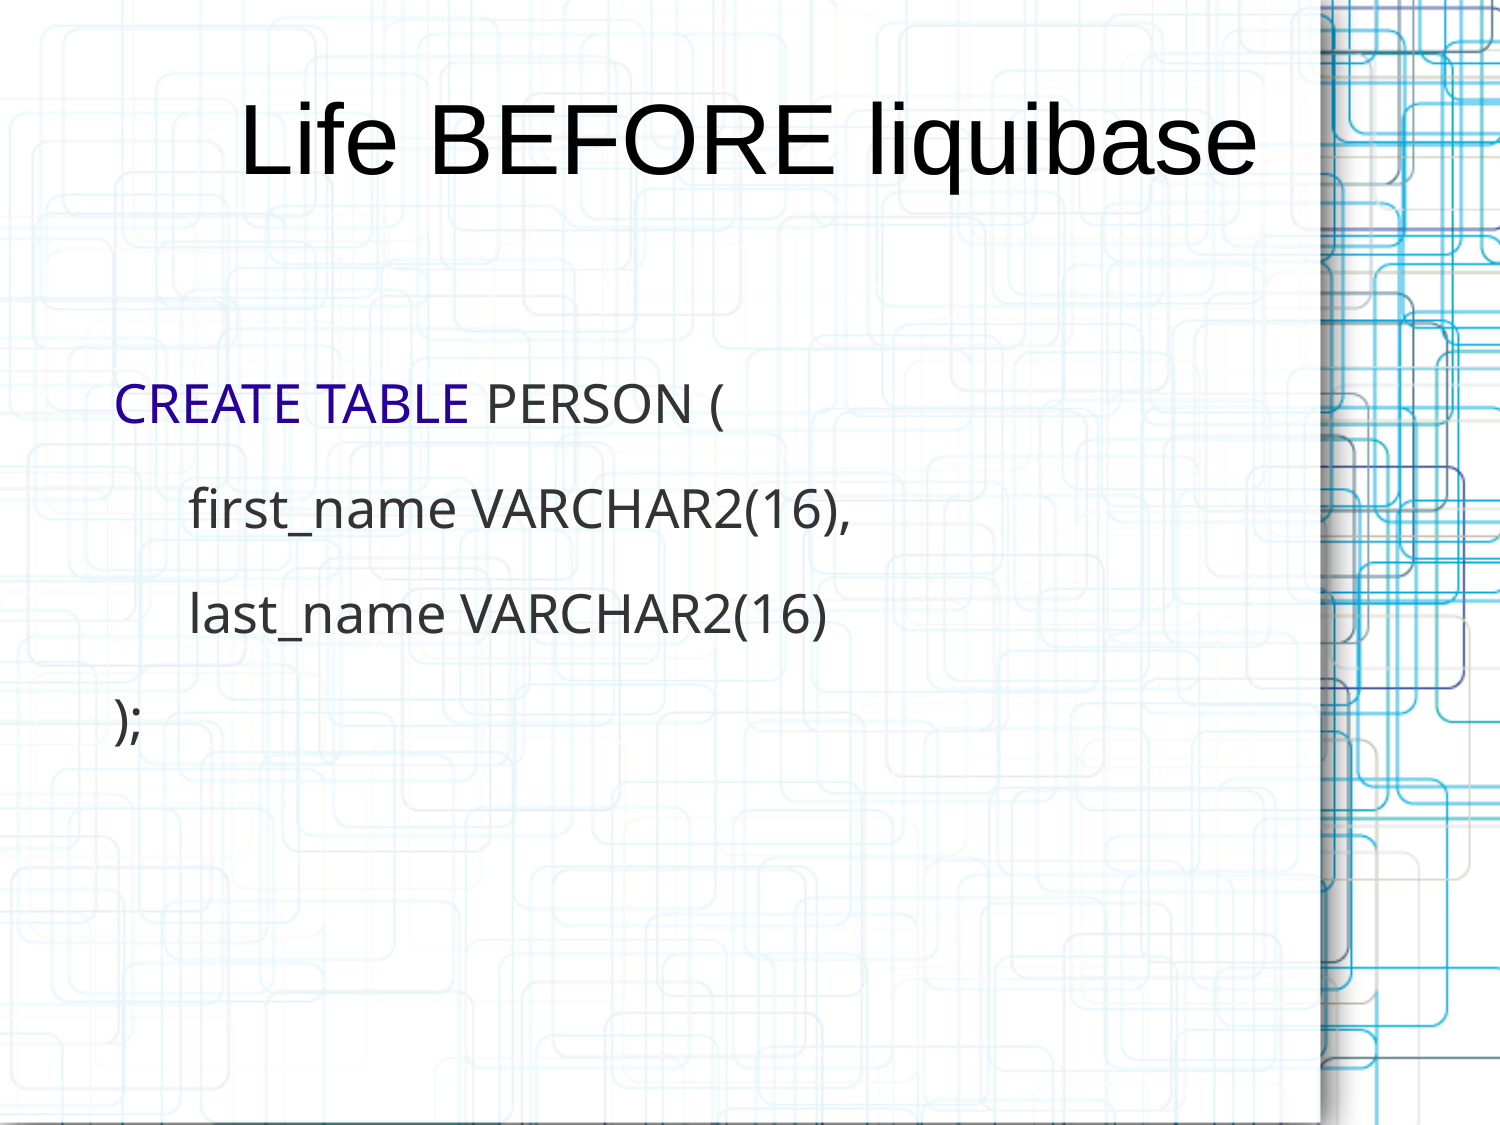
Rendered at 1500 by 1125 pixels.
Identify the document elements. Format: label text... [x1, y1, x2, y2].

picture [0, 0, 1500, 1125]
title Life BEFORE liquibase [75, 54, 1425, 210]
text_box CREATE TABLE PERSON ( first_name VARCHAR2(16), last_name VARCHAR2(16) ); [98, 330, 1216, 1020]
